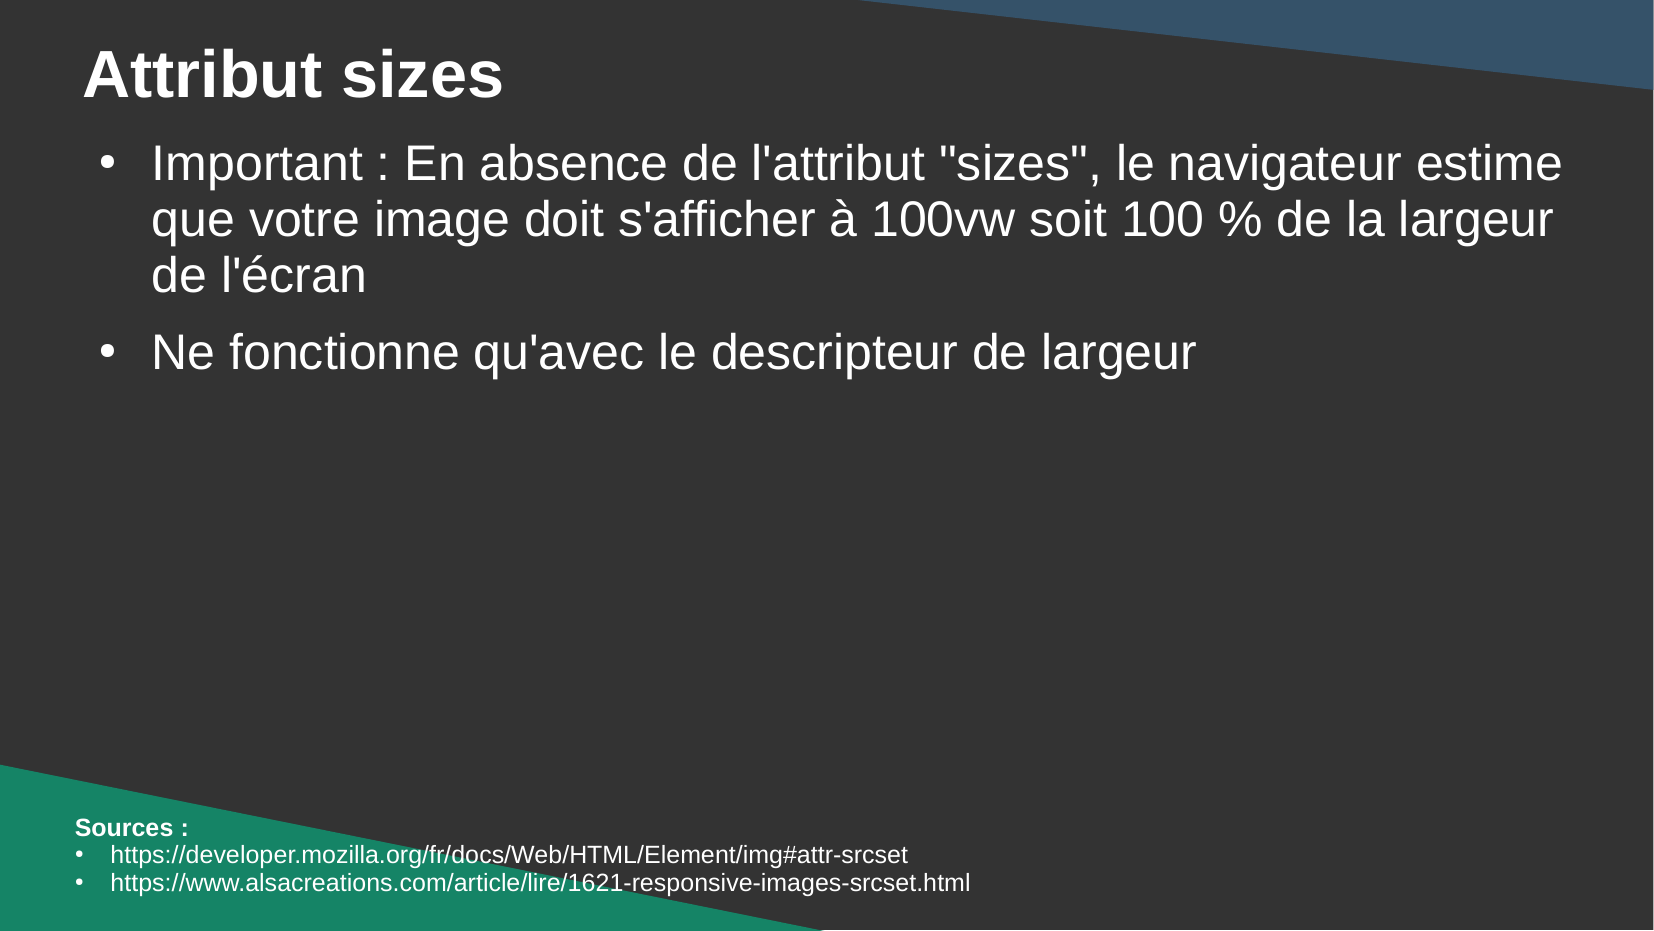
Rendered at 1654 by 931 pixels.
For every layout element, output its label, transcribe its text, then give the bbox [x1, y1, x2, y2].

text_box [0, 764, 200, 931]
list Important : En absence de l'attribut "sizes", le navigateur estime que votre image doit s'afficher à 100vw soit 100 % de la largeur de l'écran Ne fonctionne qu'avec le descripteur de largeur [80, 135, 1605, 426]
title Attribut sizes [82, 37, 1571, 122]
text_box Sources : https://developer.mozilla.org/fr/docs/Web/HTML/Element/img#attr-srcset https://www.alsacreations.com/article/lire/1621-responsive-images-srcset.html [60, 805, 1546, 931]
text_box [857, 0, 1654, 90]
